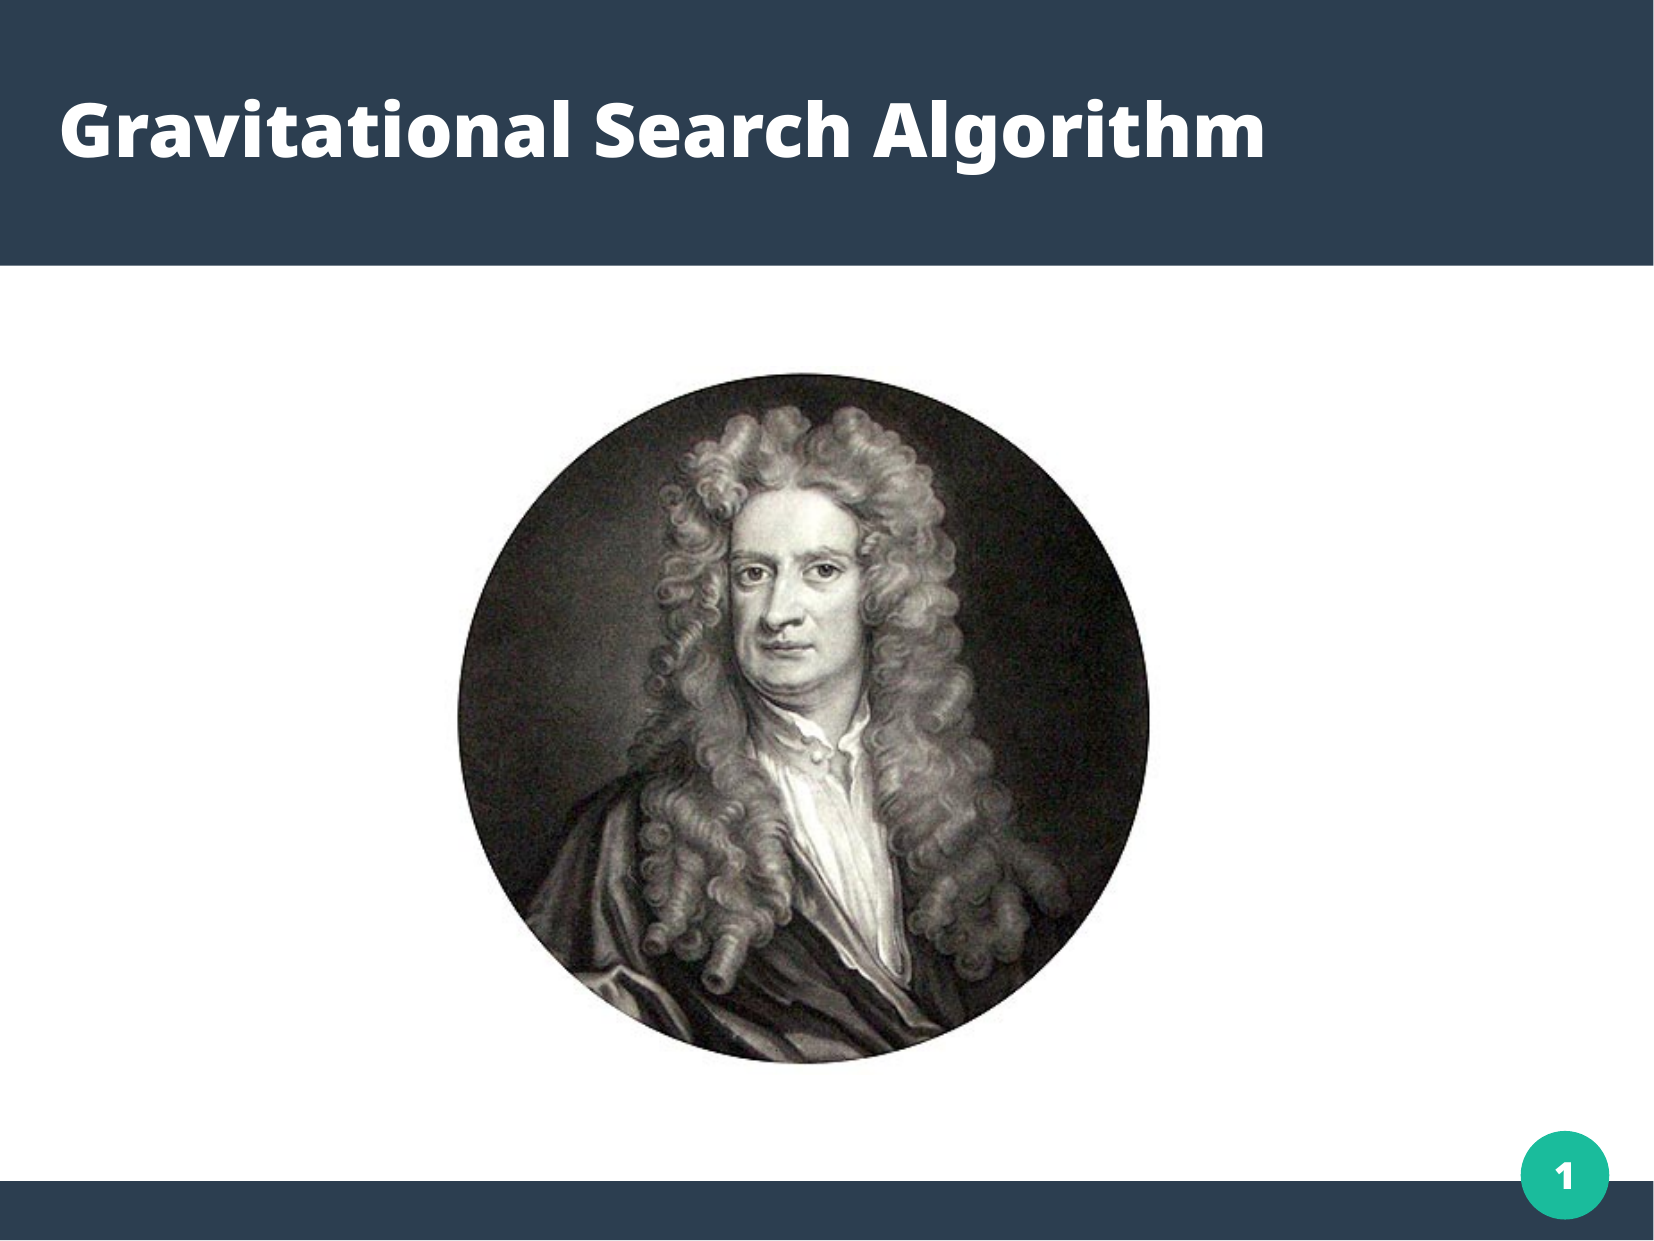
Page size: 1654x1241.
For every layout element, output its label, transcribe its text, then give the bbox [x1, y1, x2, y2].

title Gravitational Search Algorithm [59, 49, 1595, 207]
picture [431, 366, 1182, 1075]
